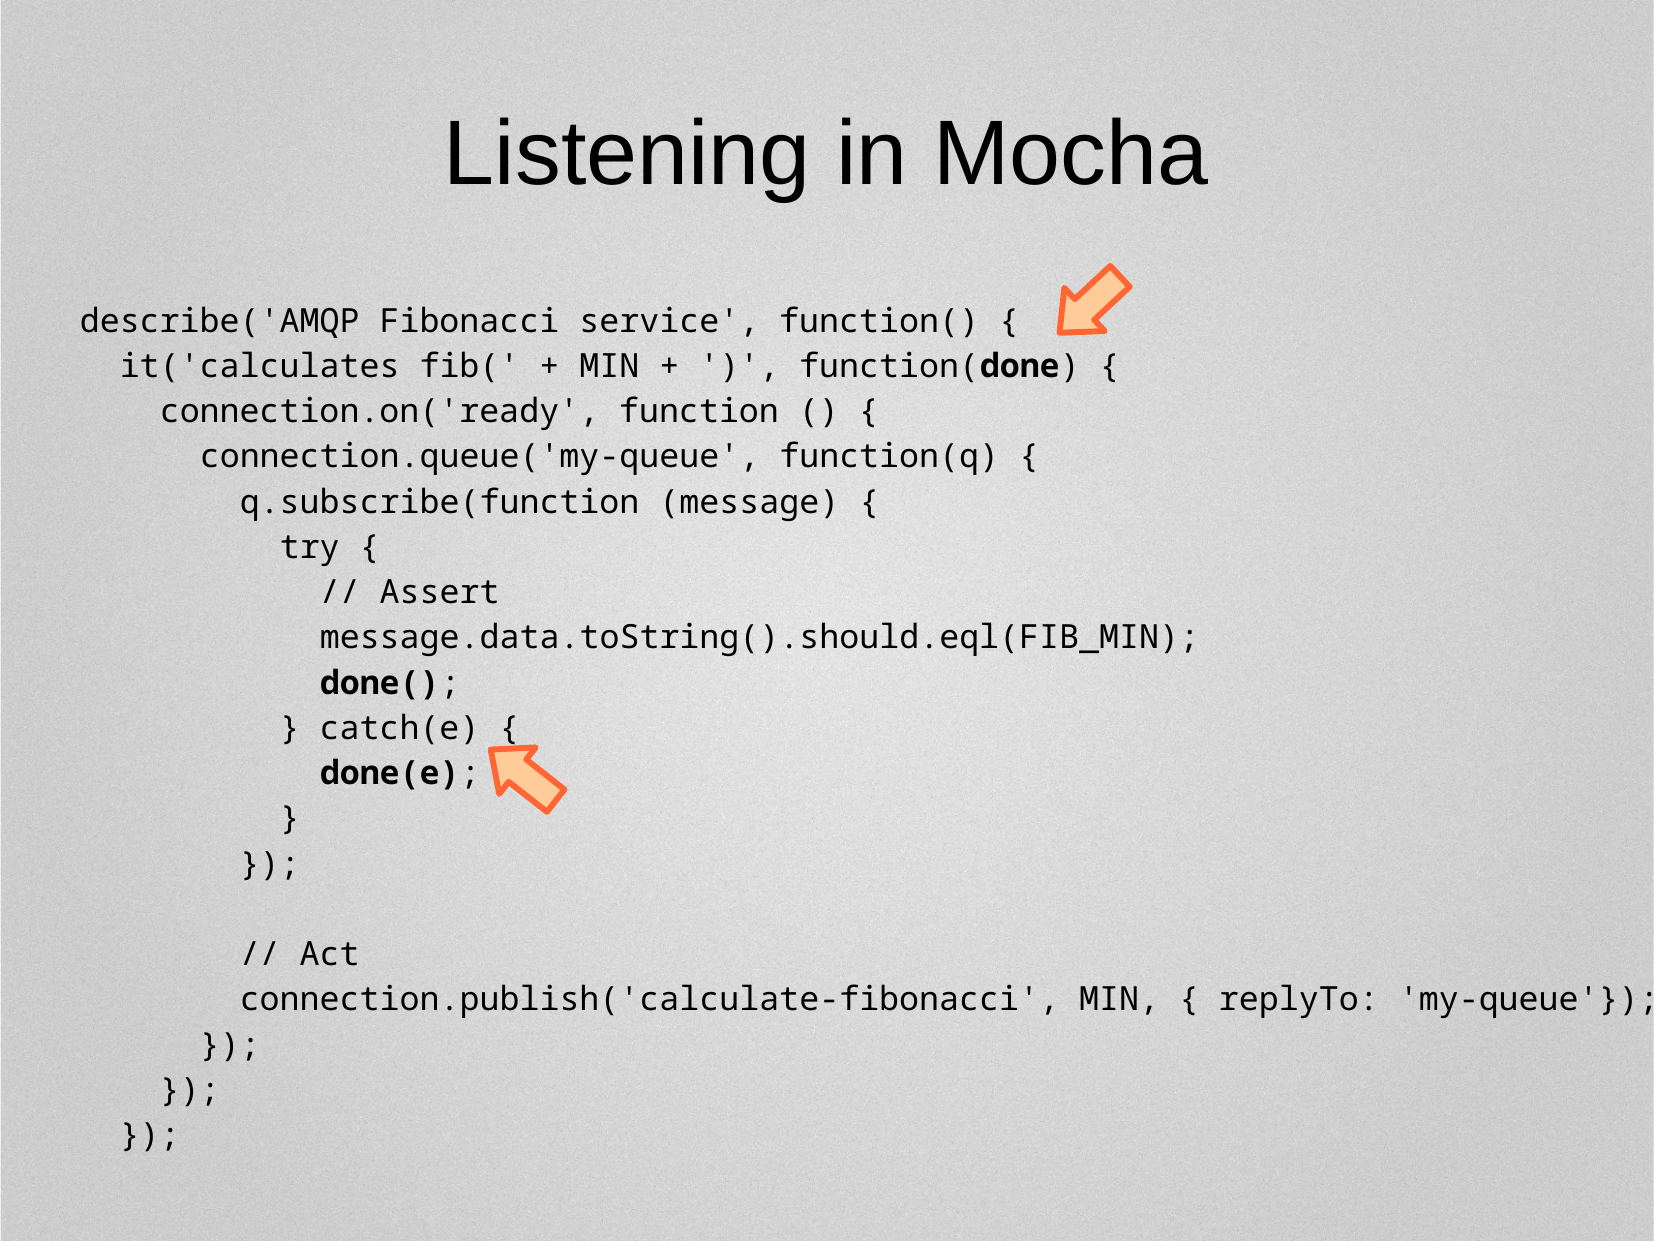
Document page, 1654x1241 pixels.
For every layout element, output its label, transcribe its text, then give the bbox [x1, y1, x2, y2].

picture [0, 0, 1654, 1241]
text_box describe('AMQP Fibonacci service', function() { it('calculates fib(' + MIN + ')', function(done) { connection.on('ready', function () { connection.queue('my-queue', function(q) { q.subscribe(function (message) { try { // Assert message.data.toString().should.eql(FIB_MIN); done(); } catch(e) { done(e); } }); // Act connection.publish('calculate-fibonacci', MIN, { replyTo: 'my-queue'}); }); }); }); [64, 289, 1654, 1146]
text_box [1085, 265, 1130, 289]
title Listening in Mocha [82, 49, 1571, 257]
